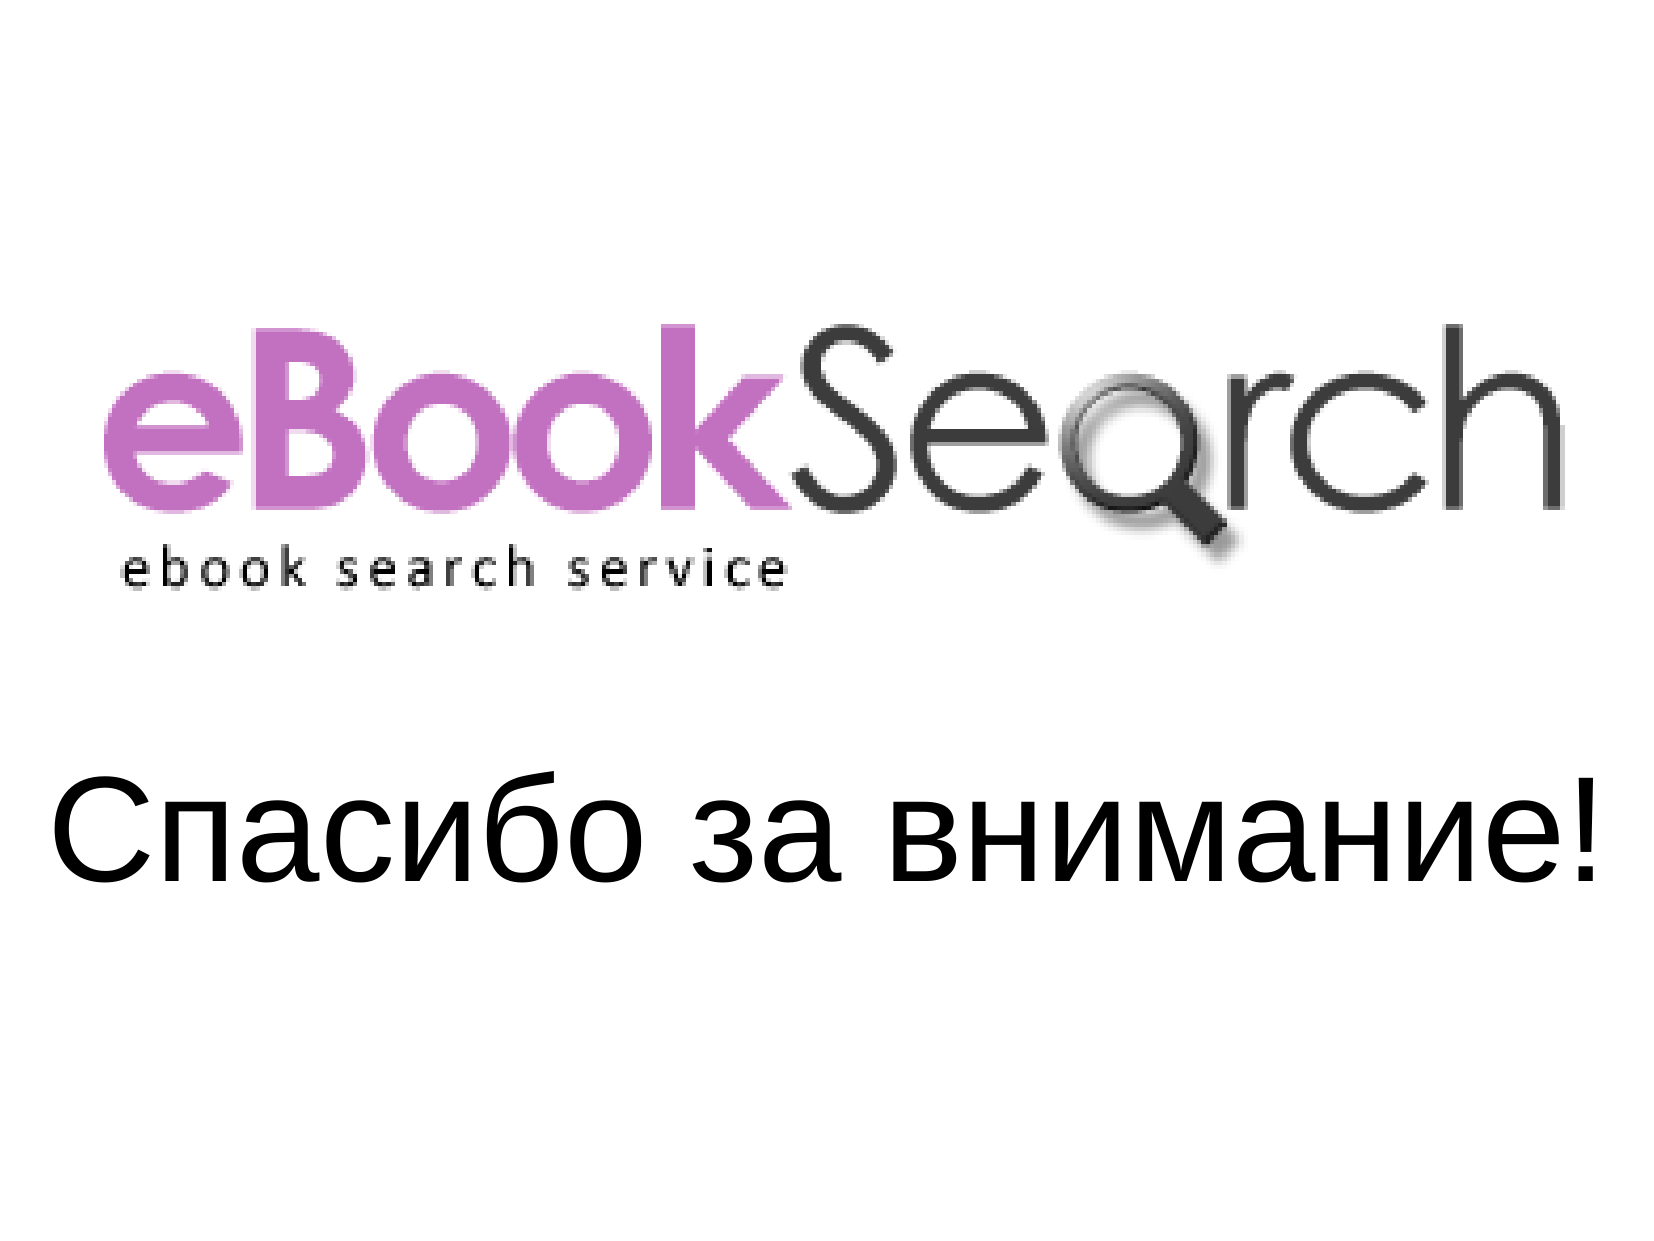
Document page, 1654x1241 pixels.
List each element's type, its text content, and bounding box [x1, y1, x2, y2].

picture [104, 324, 1565, 591]
text_box Спасибо за внимание! [32, 738, 1625, 921]
